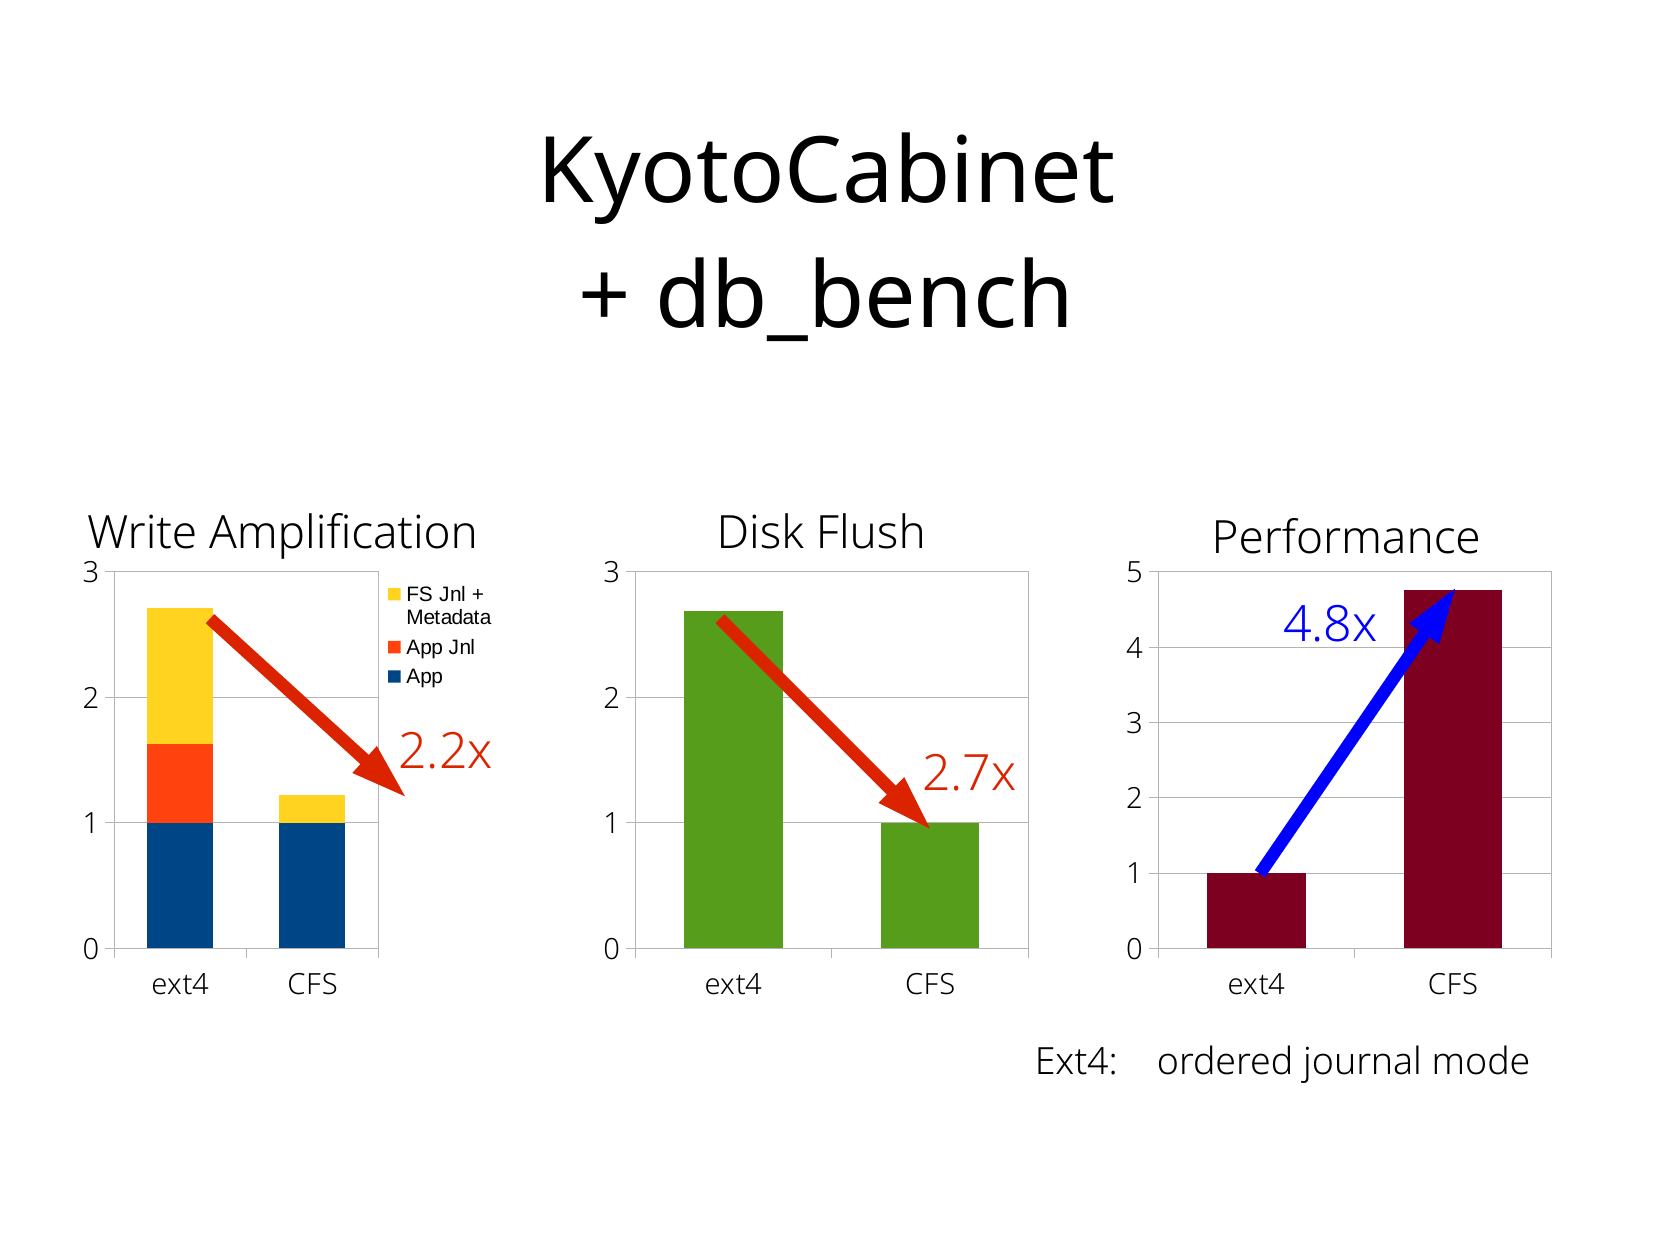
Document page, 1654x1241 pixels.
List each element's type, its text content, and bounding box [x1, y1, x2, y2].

chart [594, 542, 1038, 1014]
text_box 4.8x [1268, 580, 1446, 664]
chart [73, 571, 517, 1014]
title KyotoCabinet + db_bench [82, 104, 1571, 356]
chart [1117, 542, 1561, 1014]
text_box Write Amplification [72, 492, 538, 571]
text_box 2.7x [907, 729, 1085, 814]
text_box Performance [1196, 496, 1542, 575]
text_box Ext4: ordered journal mode [1020, 1027, 1552, 1094]
text_box 2.2x [383, 707, 561, 791]
text_box Disk Flush [701, 492, 979, 571]
